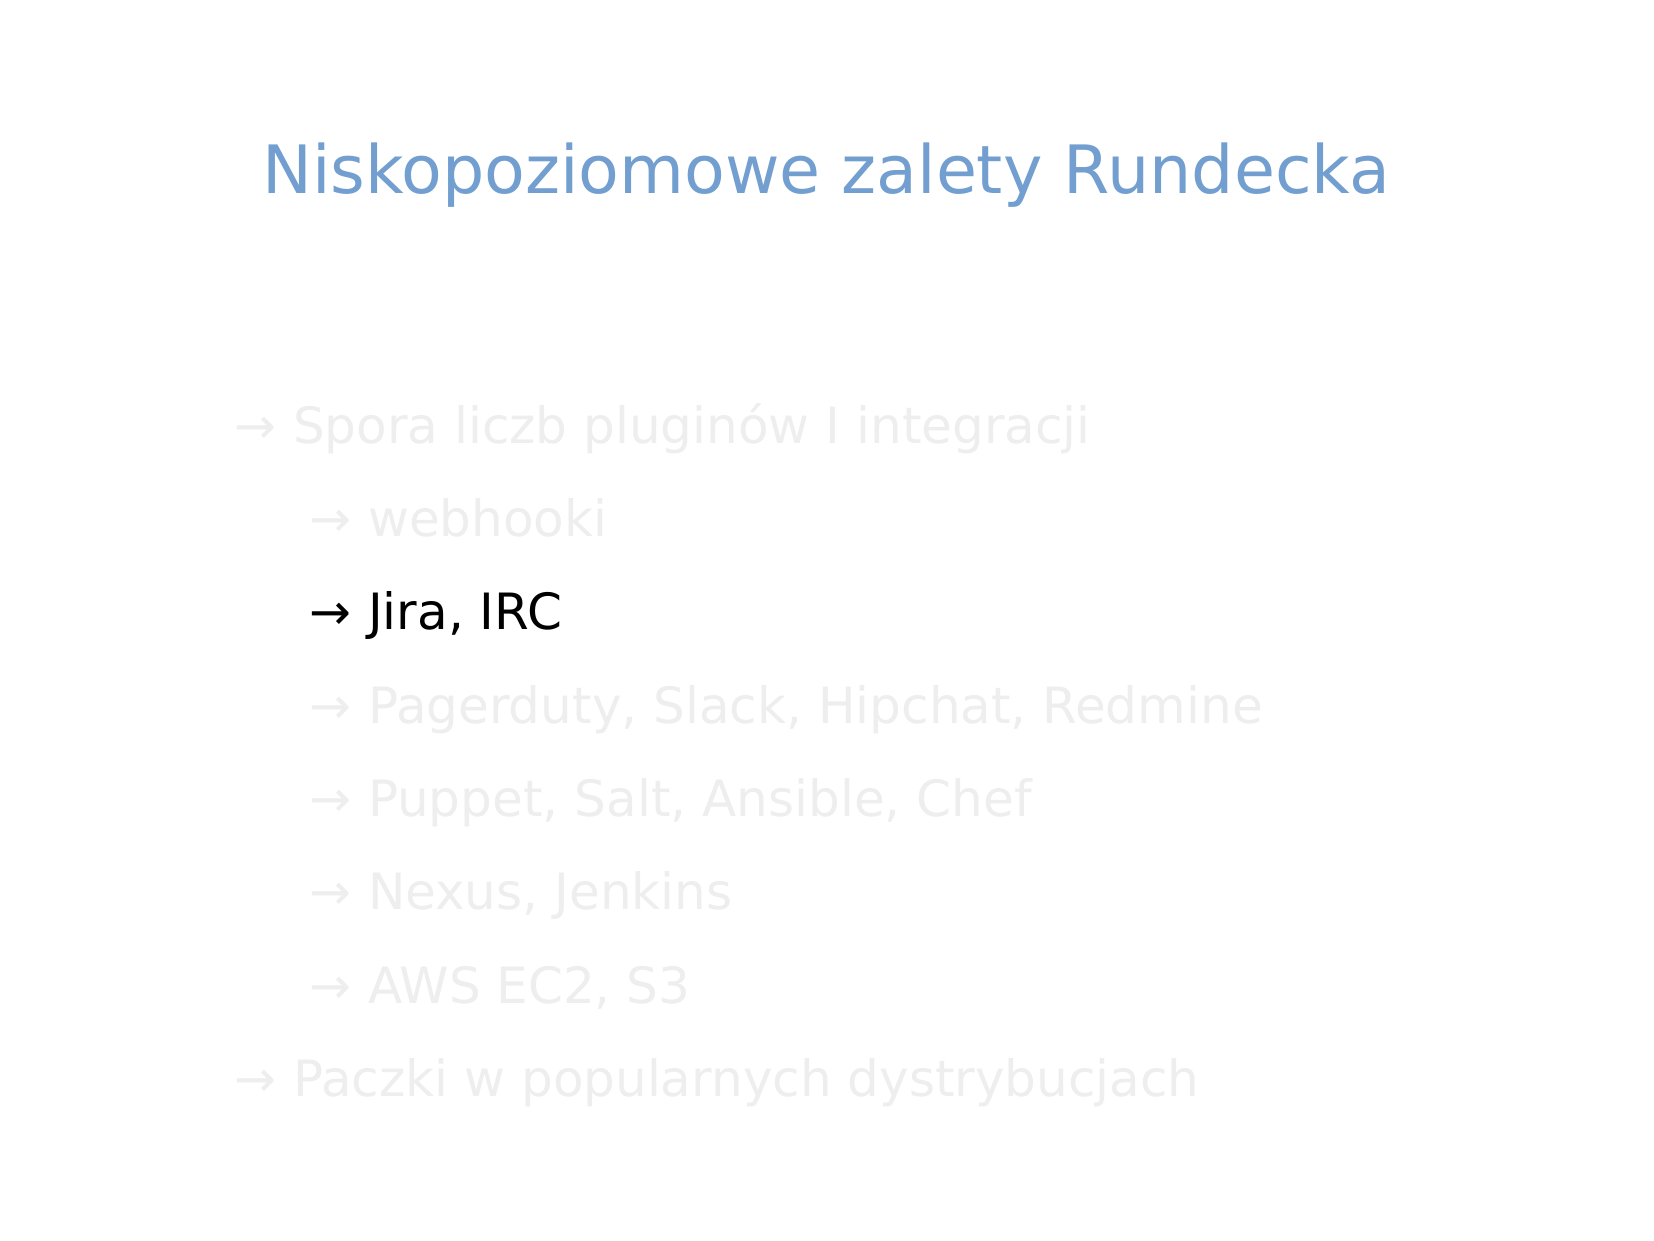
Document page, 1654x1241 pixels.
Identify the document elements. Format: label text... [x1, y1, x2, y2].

text_box → Spora liczb pluginów I integracji → webhooki → Jira, IRC → Pagerduty, Slack, Hipchat, Redmine → Puppet, Salt, Ansible, Chef → Nexus, Jenkins → AWS EC2, S3 → Paczki w popularnych dystrybucjach [220, 360, 1279, 1087]
text_box Niskopoziomowe zalety Rundecka [247, 123, 1407, 217]
